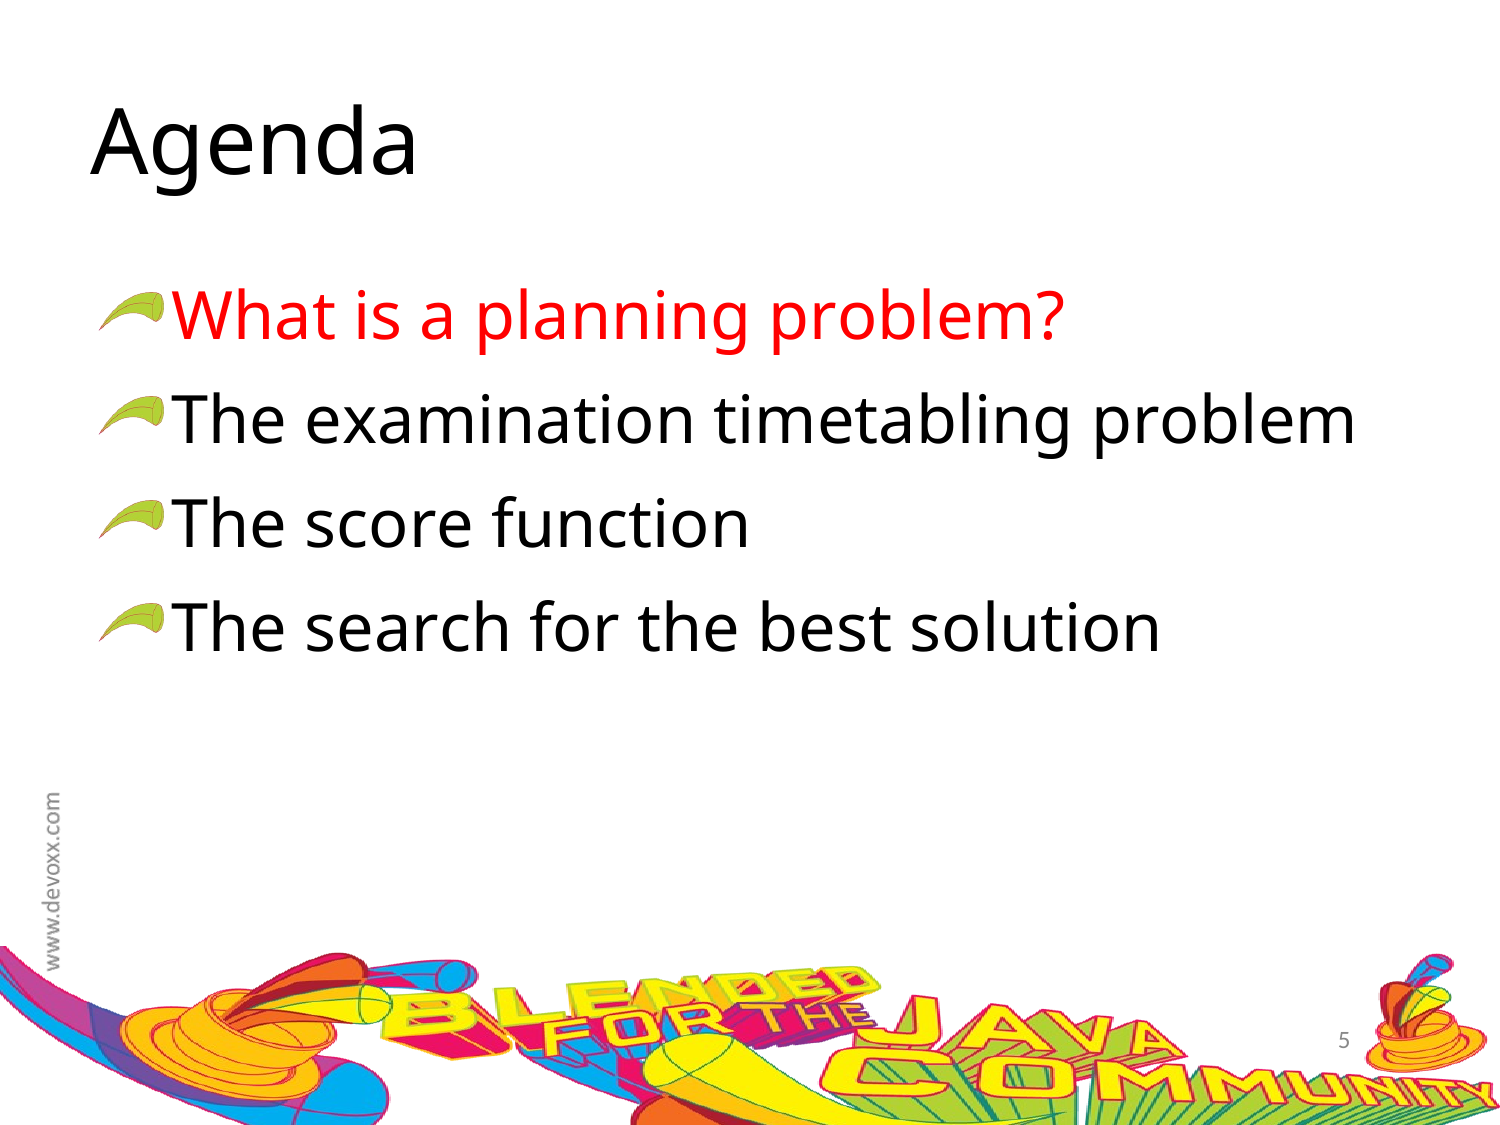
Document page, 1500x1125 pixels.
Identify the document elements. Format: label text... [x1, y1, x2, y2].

list What is a planning problem? The examination timetabling problem The score function The search for the best solution [75, 262, 1426, 718]
picture [0, 757, 1500, 1125]
title Agenda [75, 45, 1426, 233]
